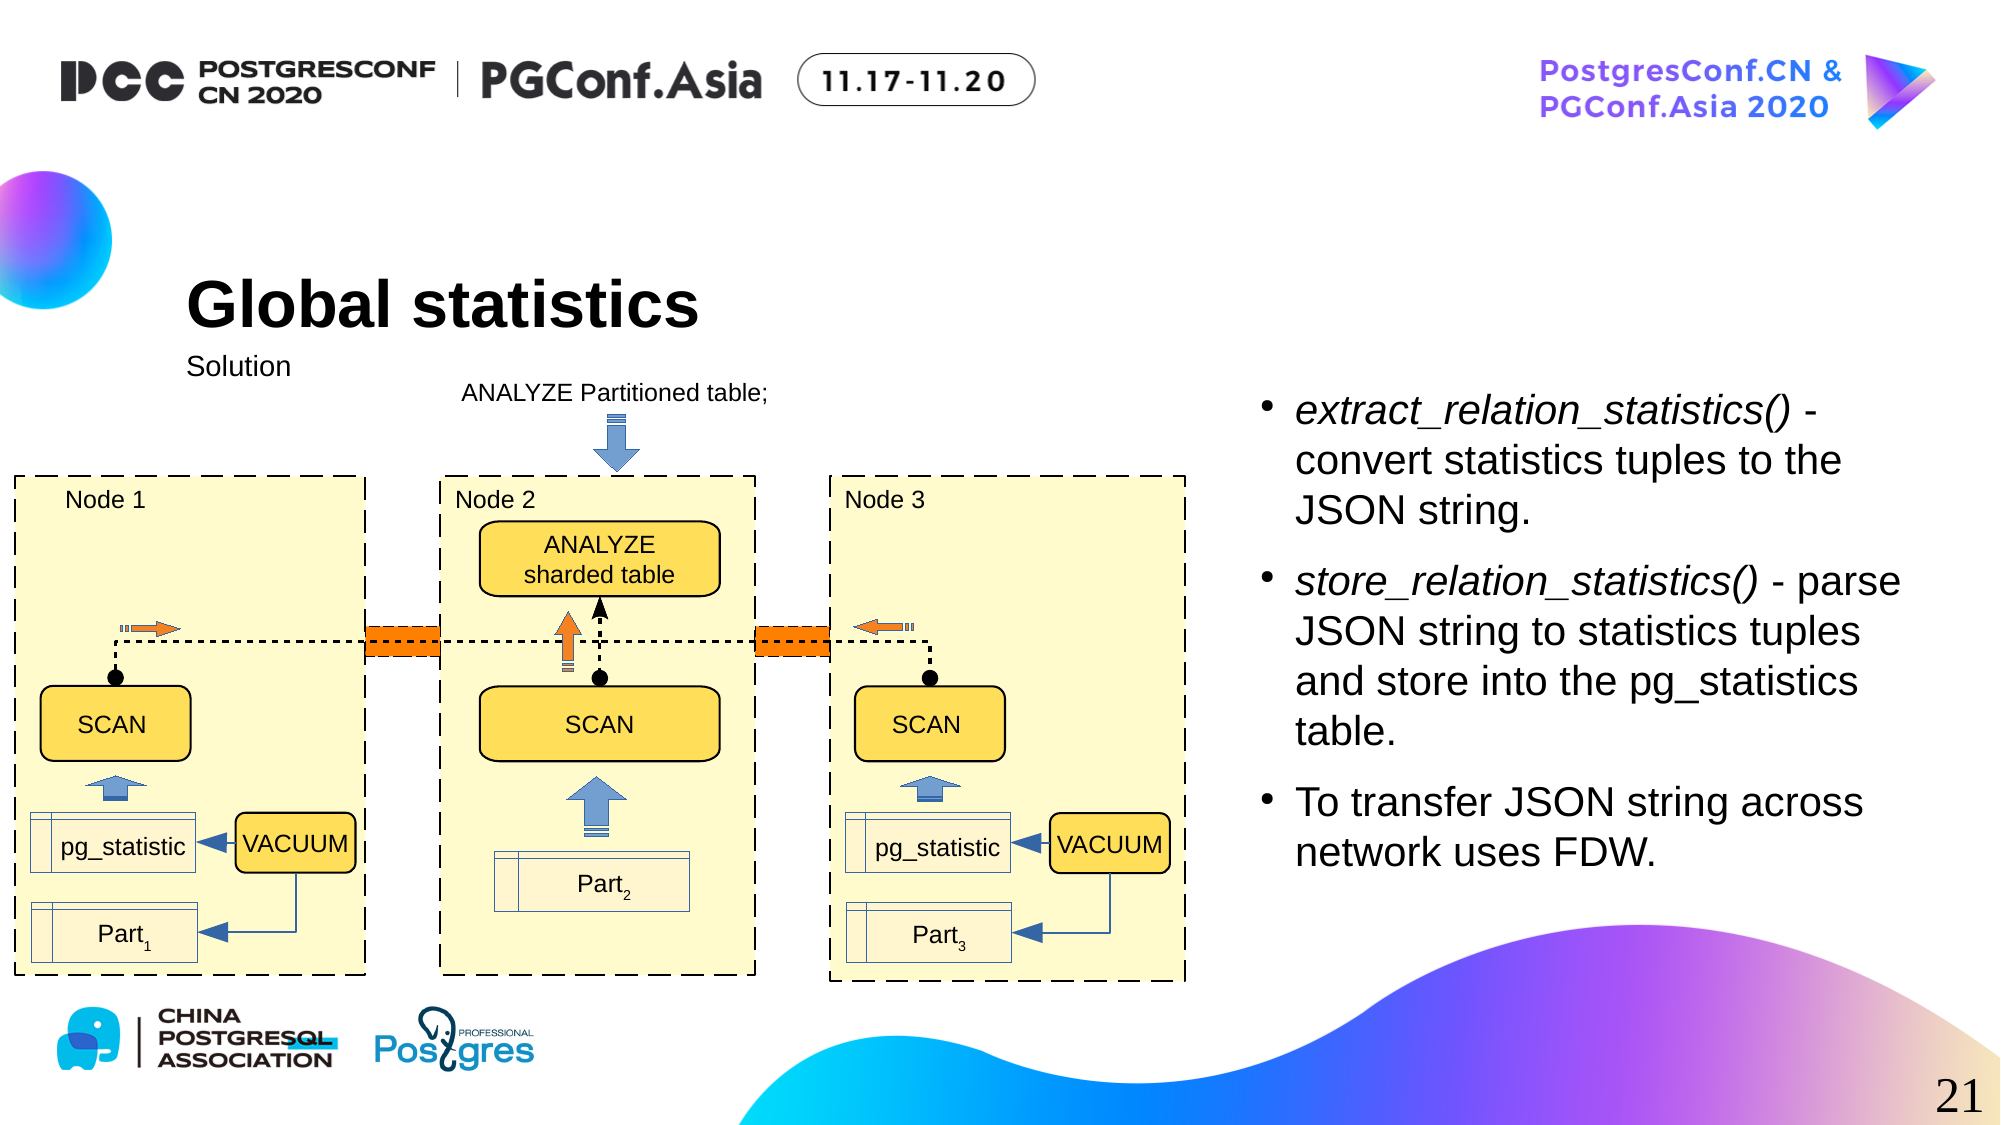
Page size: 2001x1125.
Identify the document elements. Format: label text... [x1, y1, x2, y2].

text_box SCAN [40, 685, 191, 761]
text_box ANALYZE Partitioned table; [435, 368, 796, 412]
text_box VACUUM [235, 812, 356, 873]
text_box Node 3 [829, 476, 945, 522]
text_box Node 2 [440, 476, 555, 565]
text_box extract_relation_statistics() - convert statistics tuples to the JSON string. store_relation_statistics() - parse JSON string to statistics tuples and store into the pg_statistics table. To transfer JSON string across network uses FDW. [1245, 375, 1936, 931]
text_box SCAN [855, 686, 1006, 762]
text_box Part2 [494, 851, 689, 911]
text_box pg_statistic [845, 813, 1010, 872]
text_box Part1 [32, 902, 197, 962]
text_box [15, 476, 1186, 982]
text_box Global statistics Solution [171, 237, 1850, 390]
text_box Node 1 [50, 476, 165, 565]
text_box pg_statistic [31, 812, 196, 872]
picture [0, 0, 2001, 1125]
text_box <номер> [1883, 1054, 2000, 1125]
text_box VACUUM [1050, 813, 1170, 874]
text_box SCAN [479, 686, 720, 762]
text_box Part3 [846, 903, 1011, 963]
text_box ANALYZE sharded table [479, 521, 720, 597]
text_box [607, 419, 626, 423]
text_box [593, 425, 640, 472]
text_box [607, 414, 626, 418]
